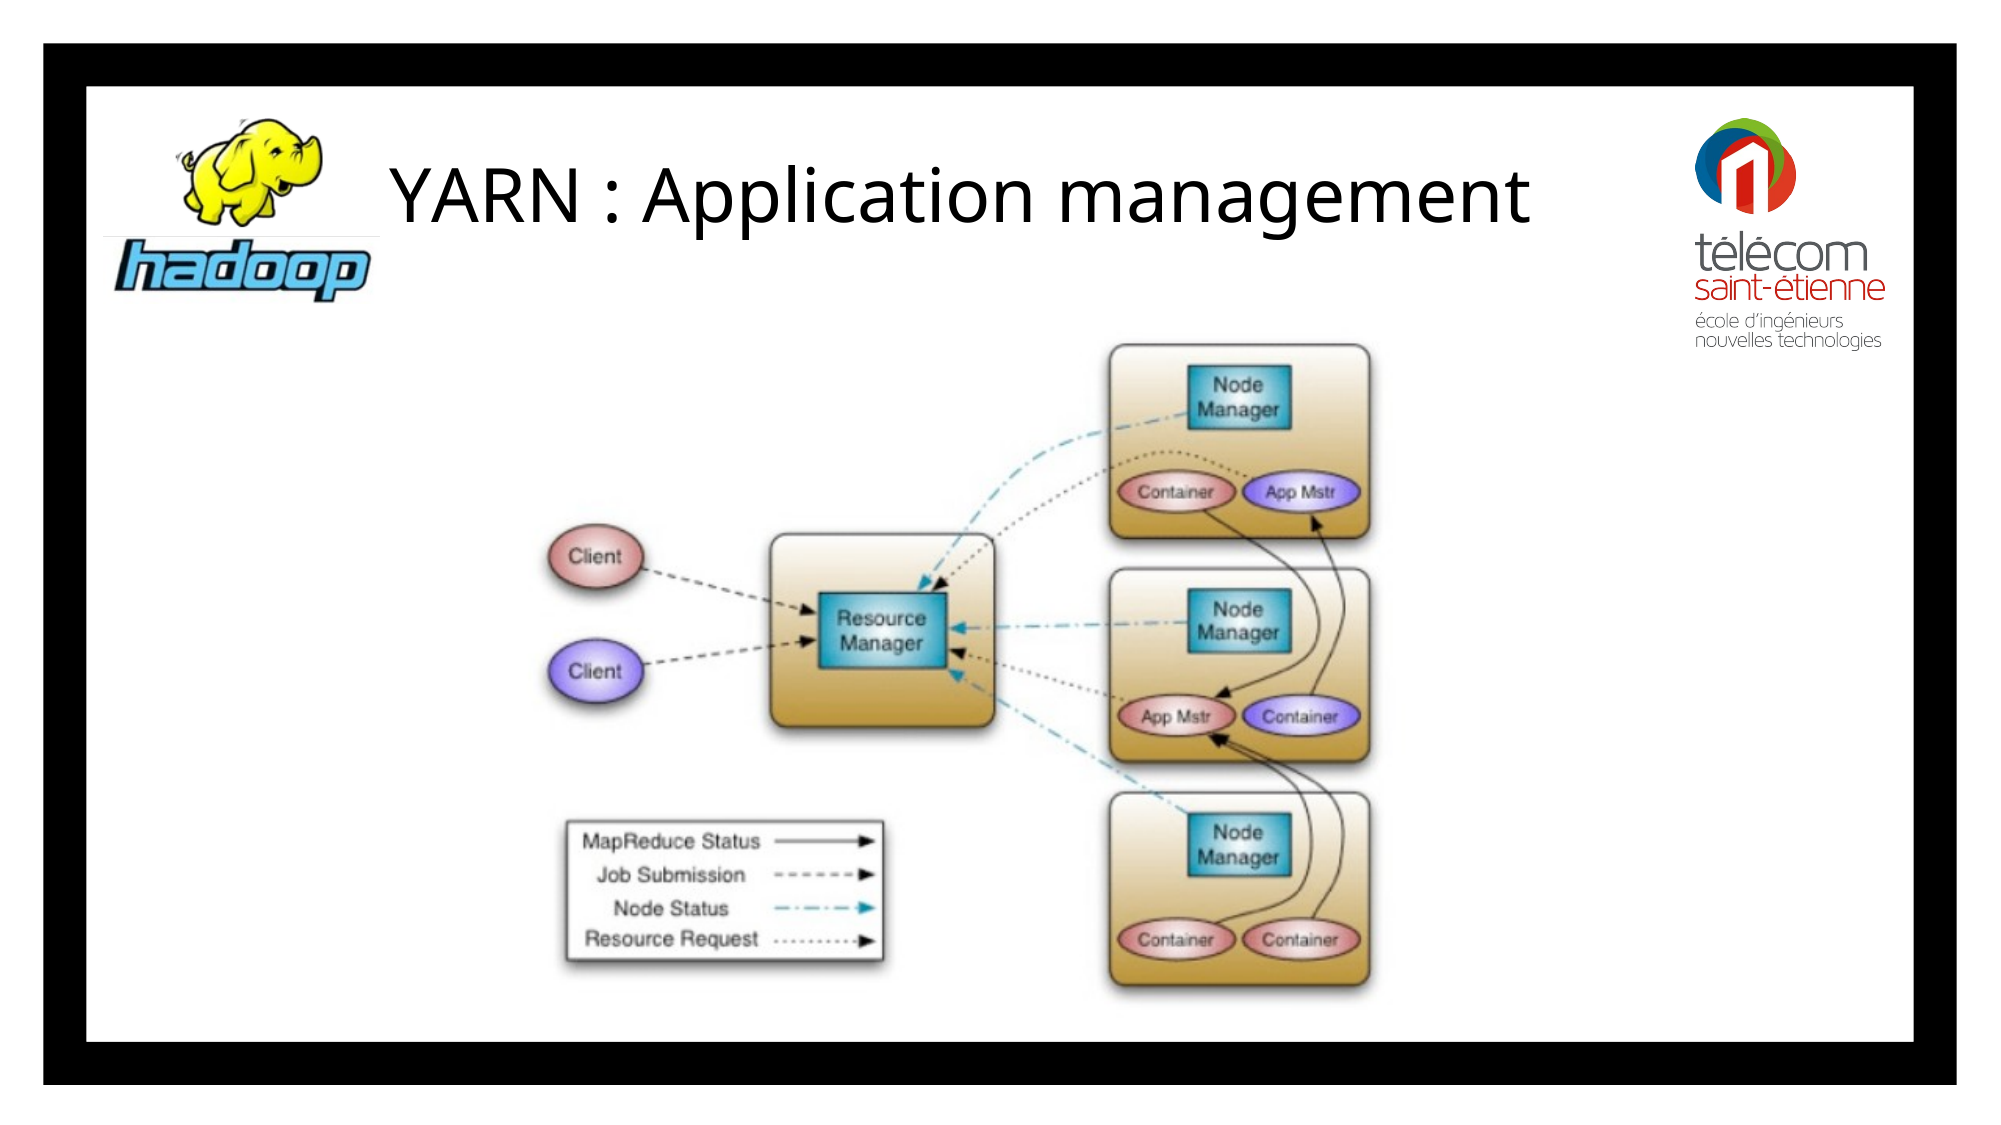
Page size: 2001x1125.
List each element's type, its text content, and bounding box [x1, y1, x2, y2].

picture [1715, 134, 1730, 138]
picture [103, 118, 380, 305]
title YARN : Application management [380, 138, 1849, 304]
picture [504, 303, 1463, 1022]
picture [1695, 118, 1885, 351]
